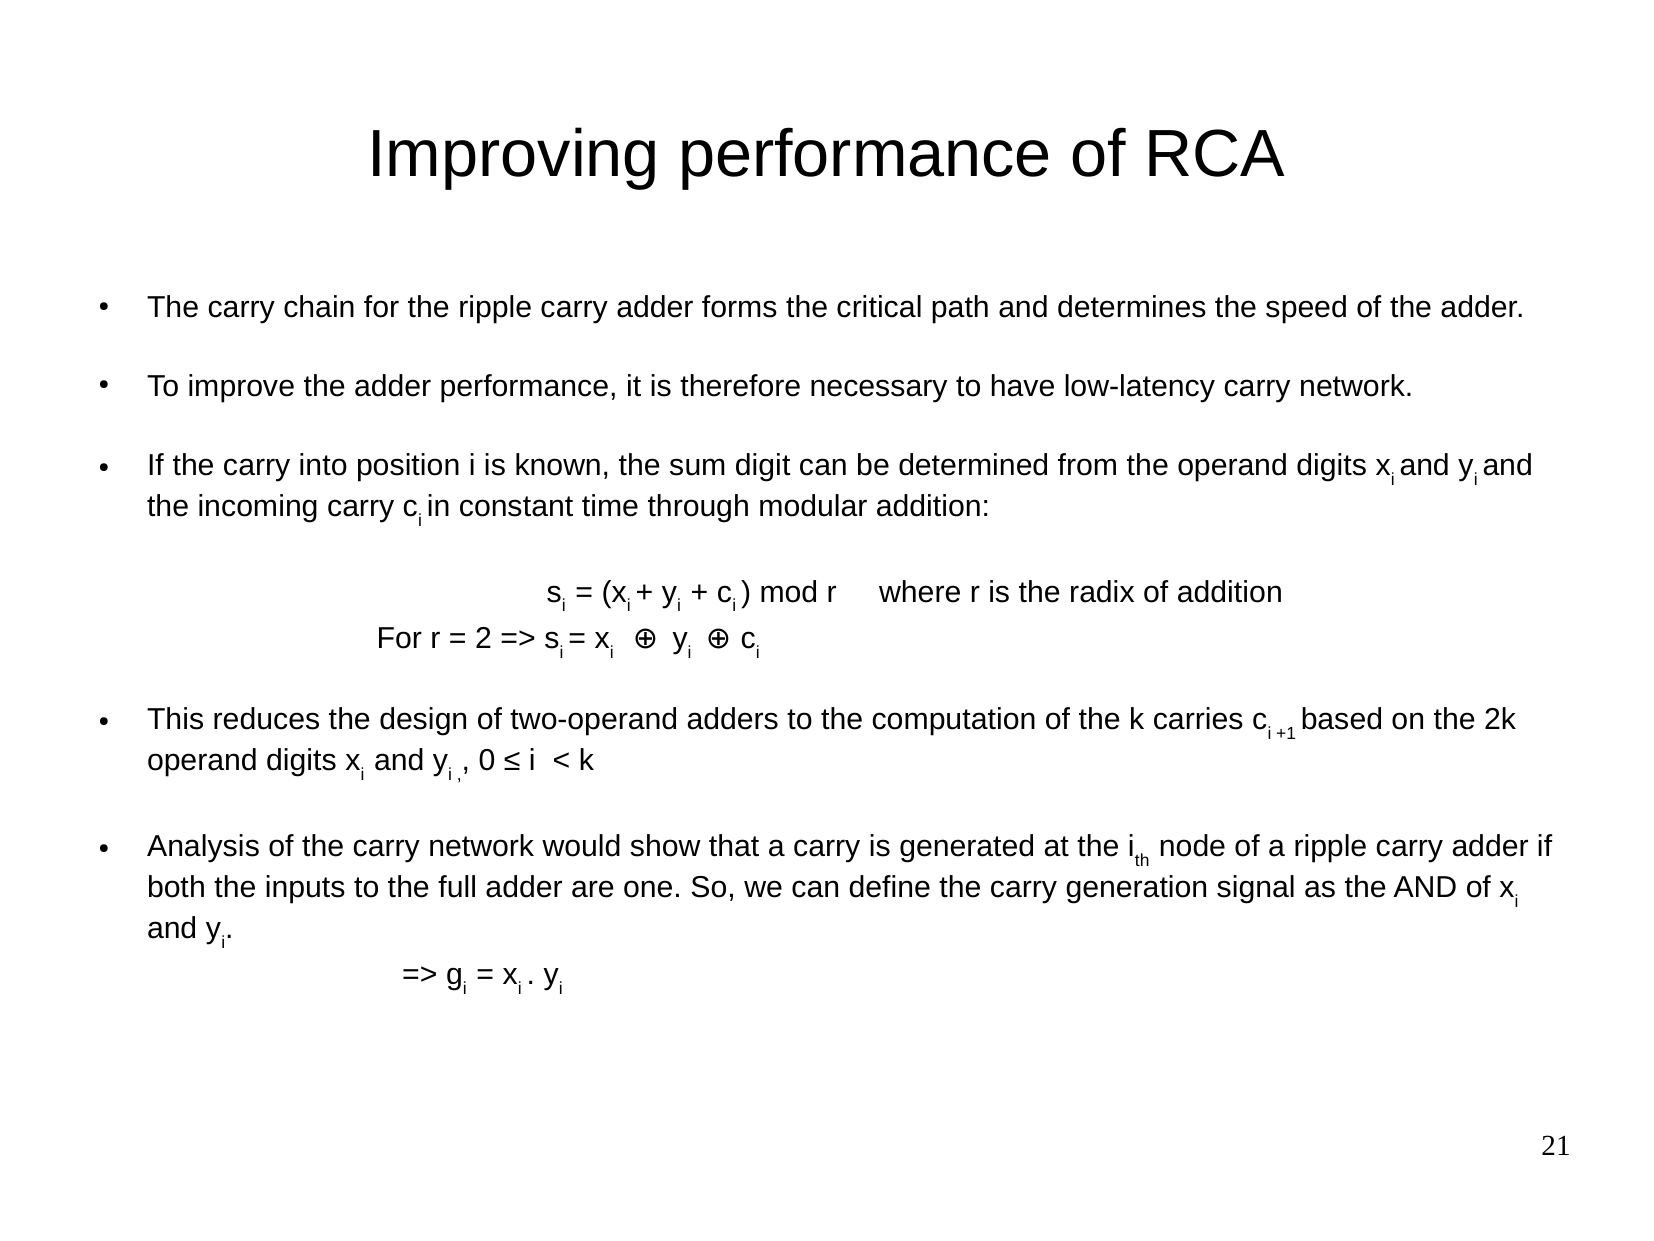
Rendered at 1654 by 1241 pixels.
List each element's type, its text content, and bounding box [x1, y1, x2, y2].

list The carry chain for the ripple carry adder forms the critical path and determines the speed of the adder. To improve the adder performance, it is therefore necessary to have low-latency carry network. If the carry into position i is known, the sum digit can be determined from the operand digits xi and yi and the incoming carry ci in constant time through modular addition: si = (xi + yi + ci ) mod r where r is the radix of addition For r = 2 => si = xi ⊕ yi ⊕ ci This reduces the design of two-operand adders to the computation of the k carries ci +1 based on the 2k operand digits xi and yi ,, 0 ≤ i < k Analysis of the carry network would show that a carry is generated at the ith node of a ripple carry adder if both the inputs to the full adder are one. So, we can define the carry generation signal as the AND of xi and yi. => gi = xi . yi [82, 290, 1571, 1010]
title Improving performance of RCA [82, 49, 1571, 257]
